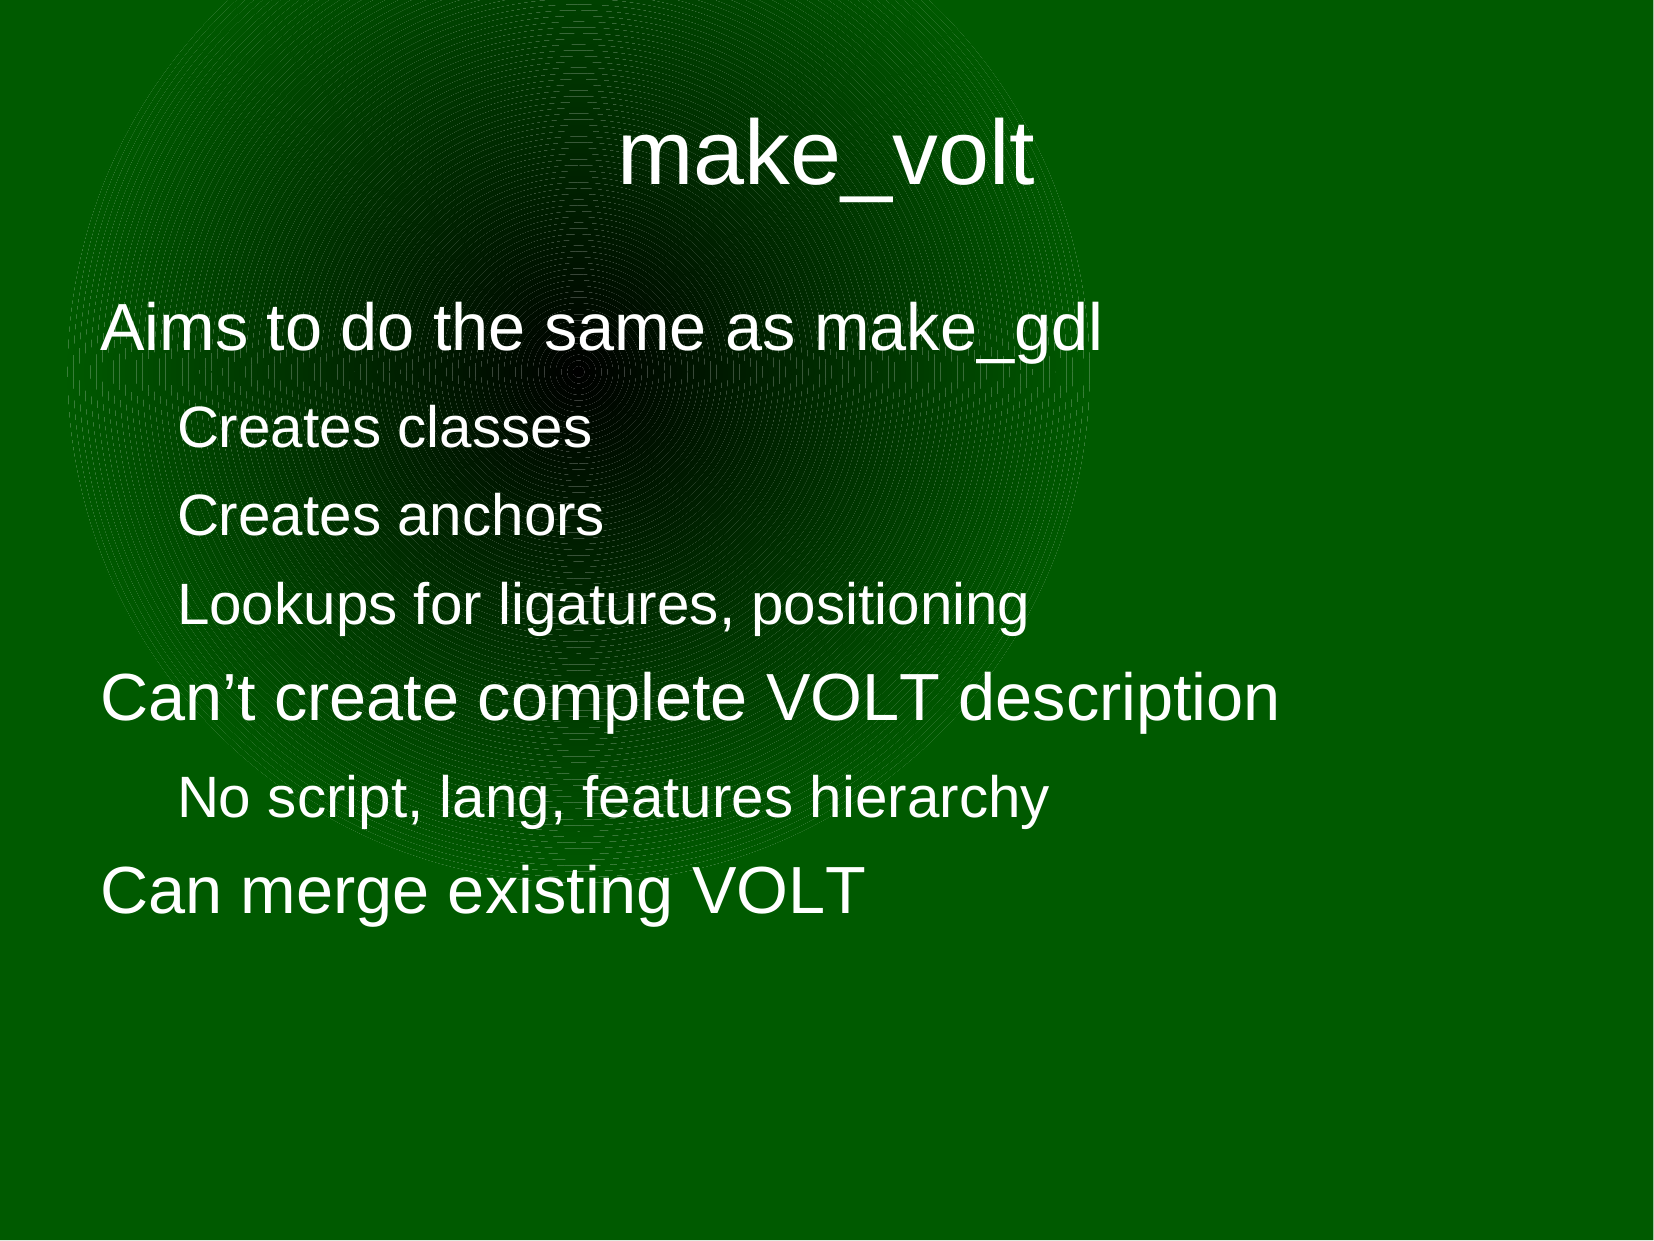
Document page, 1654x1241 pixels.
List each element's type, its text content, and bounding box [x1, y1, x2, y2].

title make_volt [82, 56, 1571, 250]
list Aims to do the same as make_gdl Creates classes Creates anchors Lookups for ligatures, positioning Can’t create complete VOLT description No script, lang, features hierarchy Can merge existing VOLT [82, 290, 1571, 1094]
